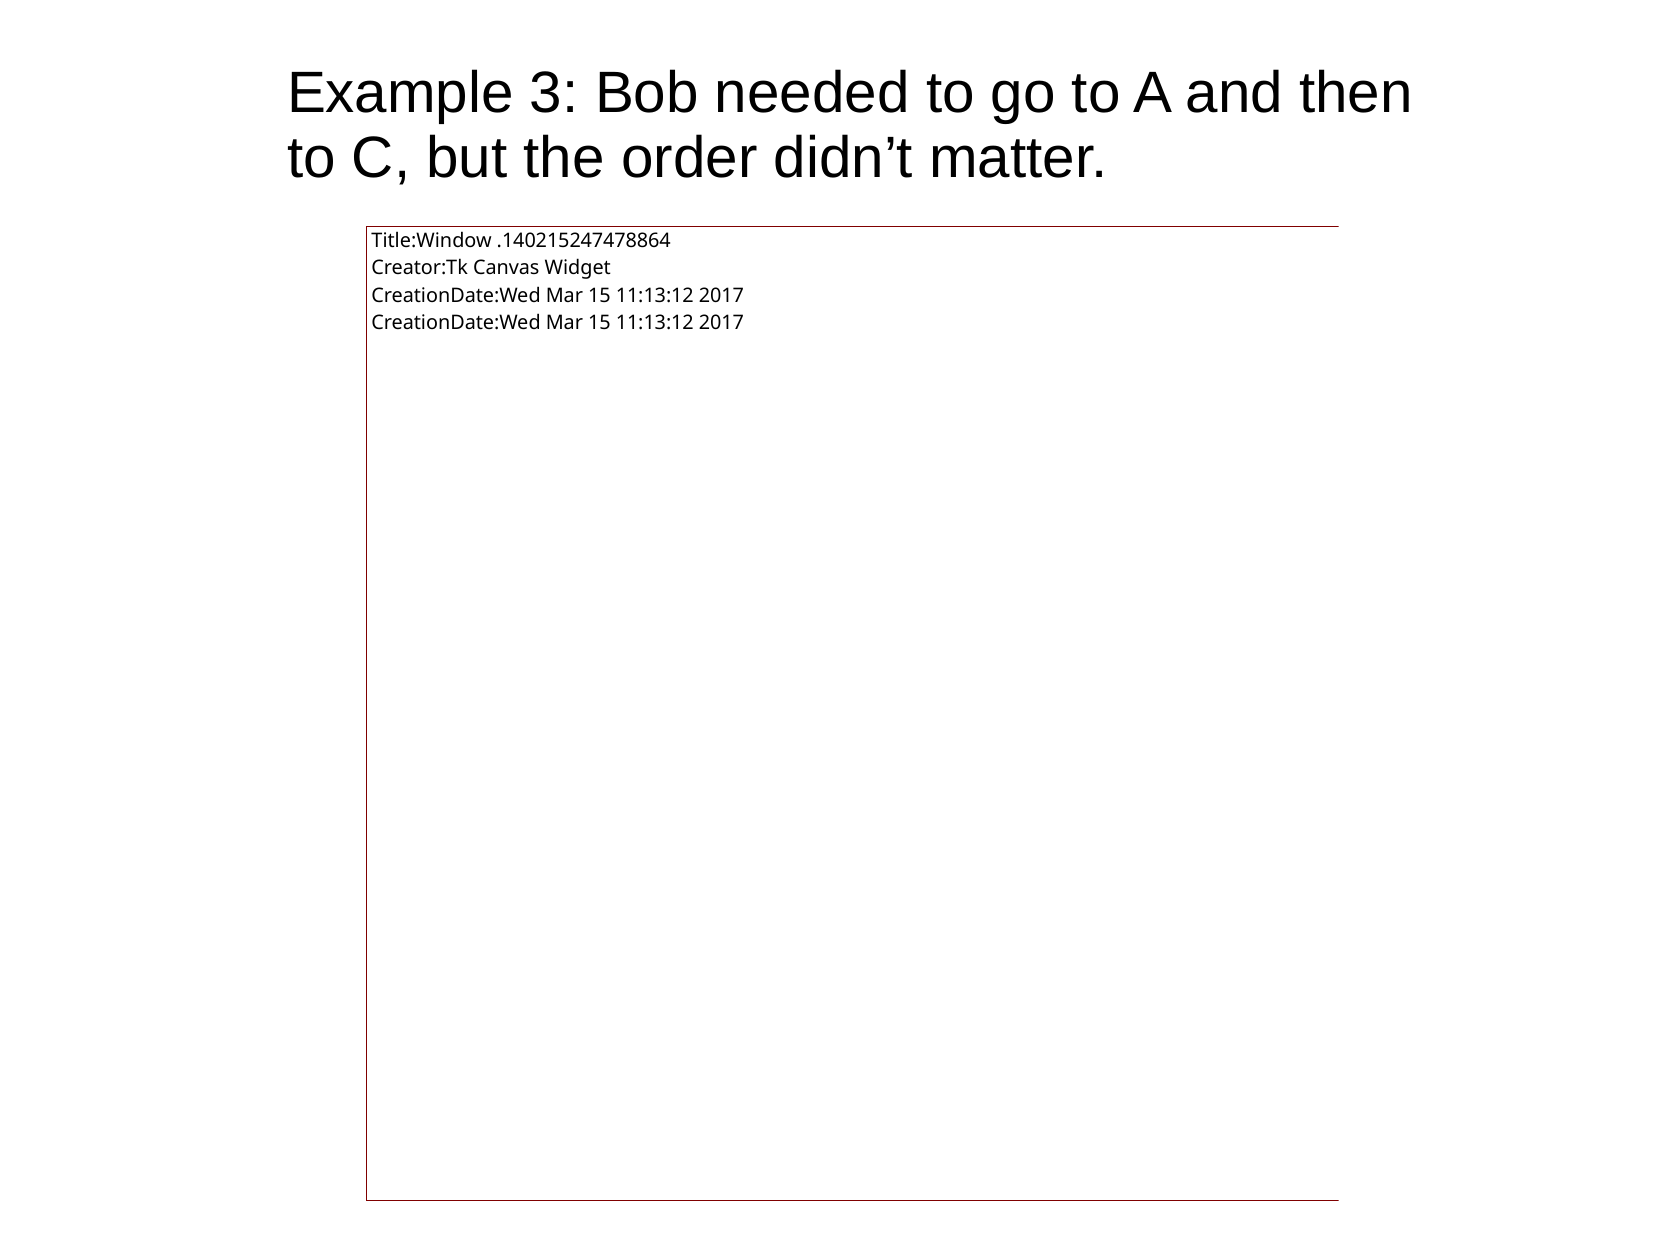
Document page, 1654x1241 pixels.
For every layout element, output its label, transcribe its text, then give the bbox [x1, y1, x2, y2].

text_box Example 3: Bob needed to go to A and then to C, but the order didn’t matter. [272, 52, 1488, 533]
picture [364, 225, 1339, 1201]
